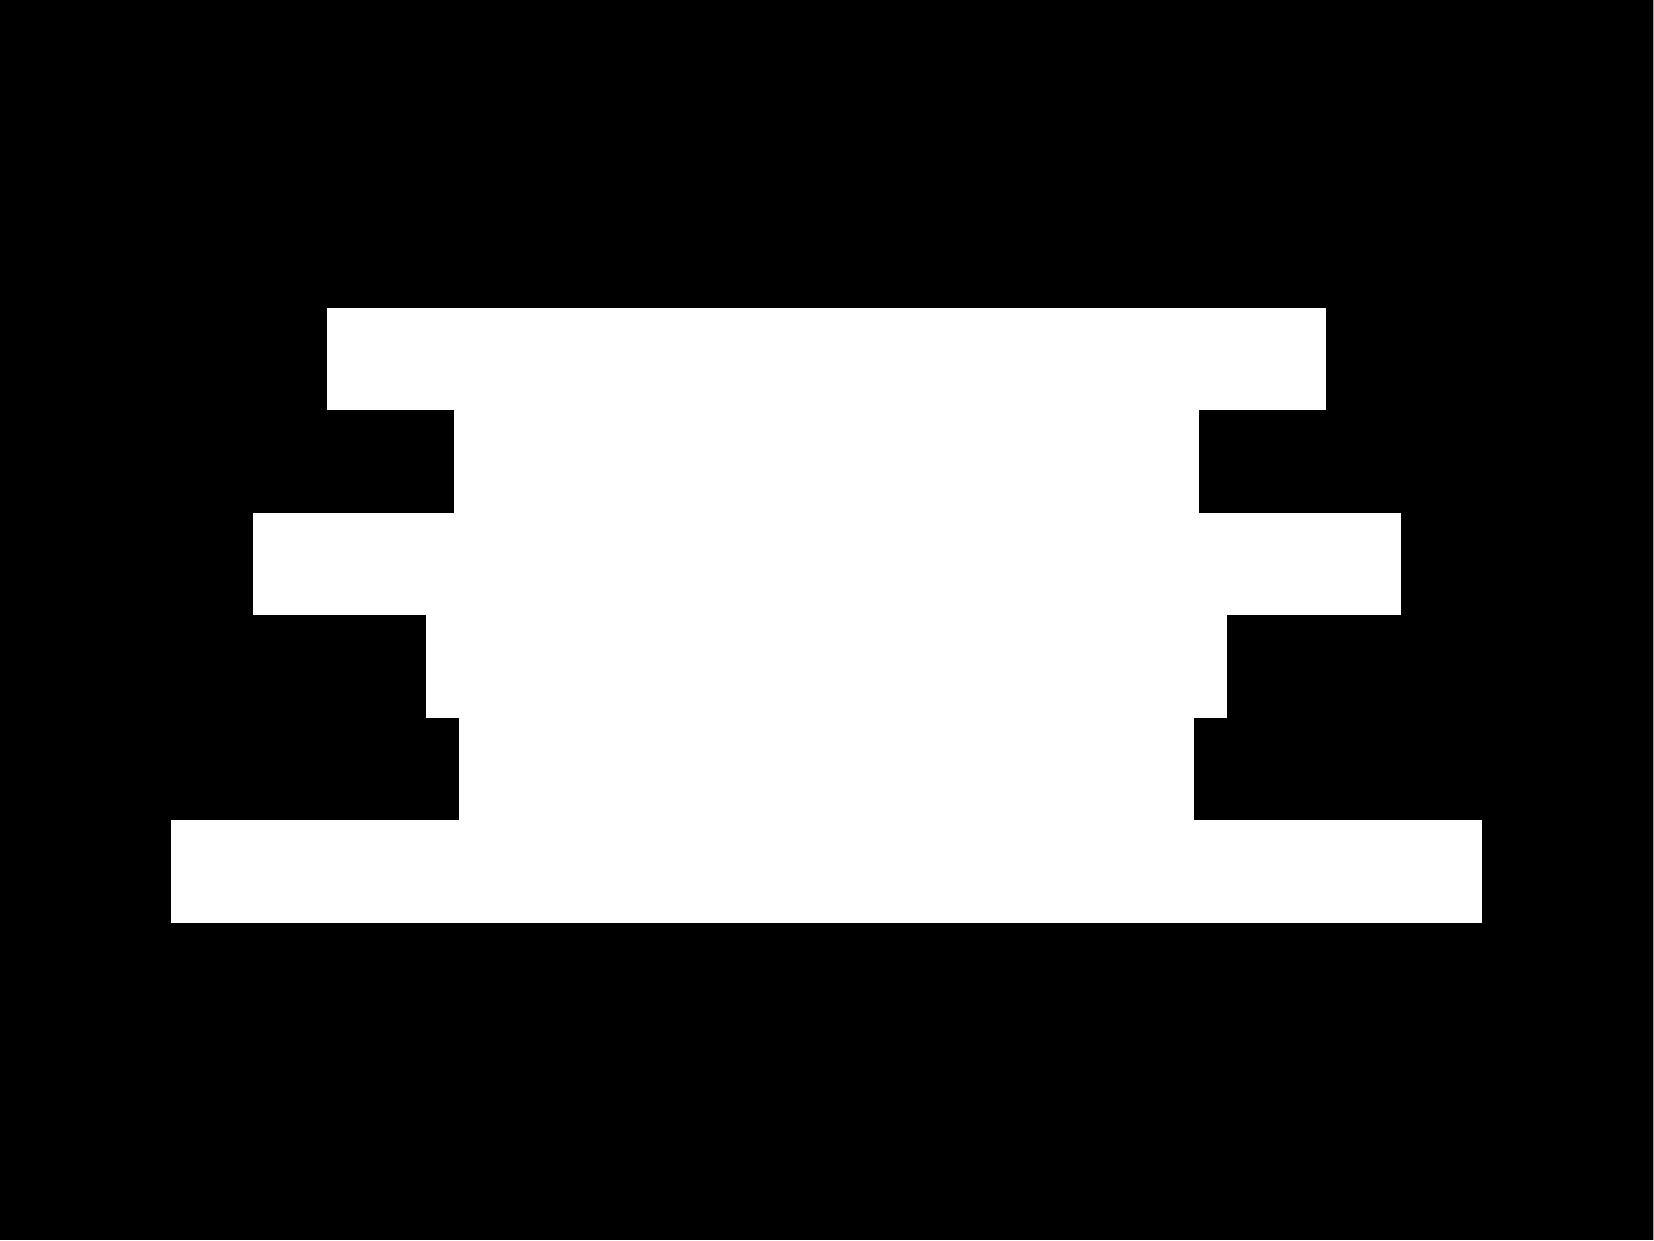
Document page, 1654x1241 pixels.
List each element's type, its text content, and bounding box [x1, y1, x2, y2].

subtitle Preciso ser preservador de bons costumes Evitar as más conversações Me policiar quando os meus impulsos Ultrapassam o limite da emoção [82, 49, 1571, 1182]
